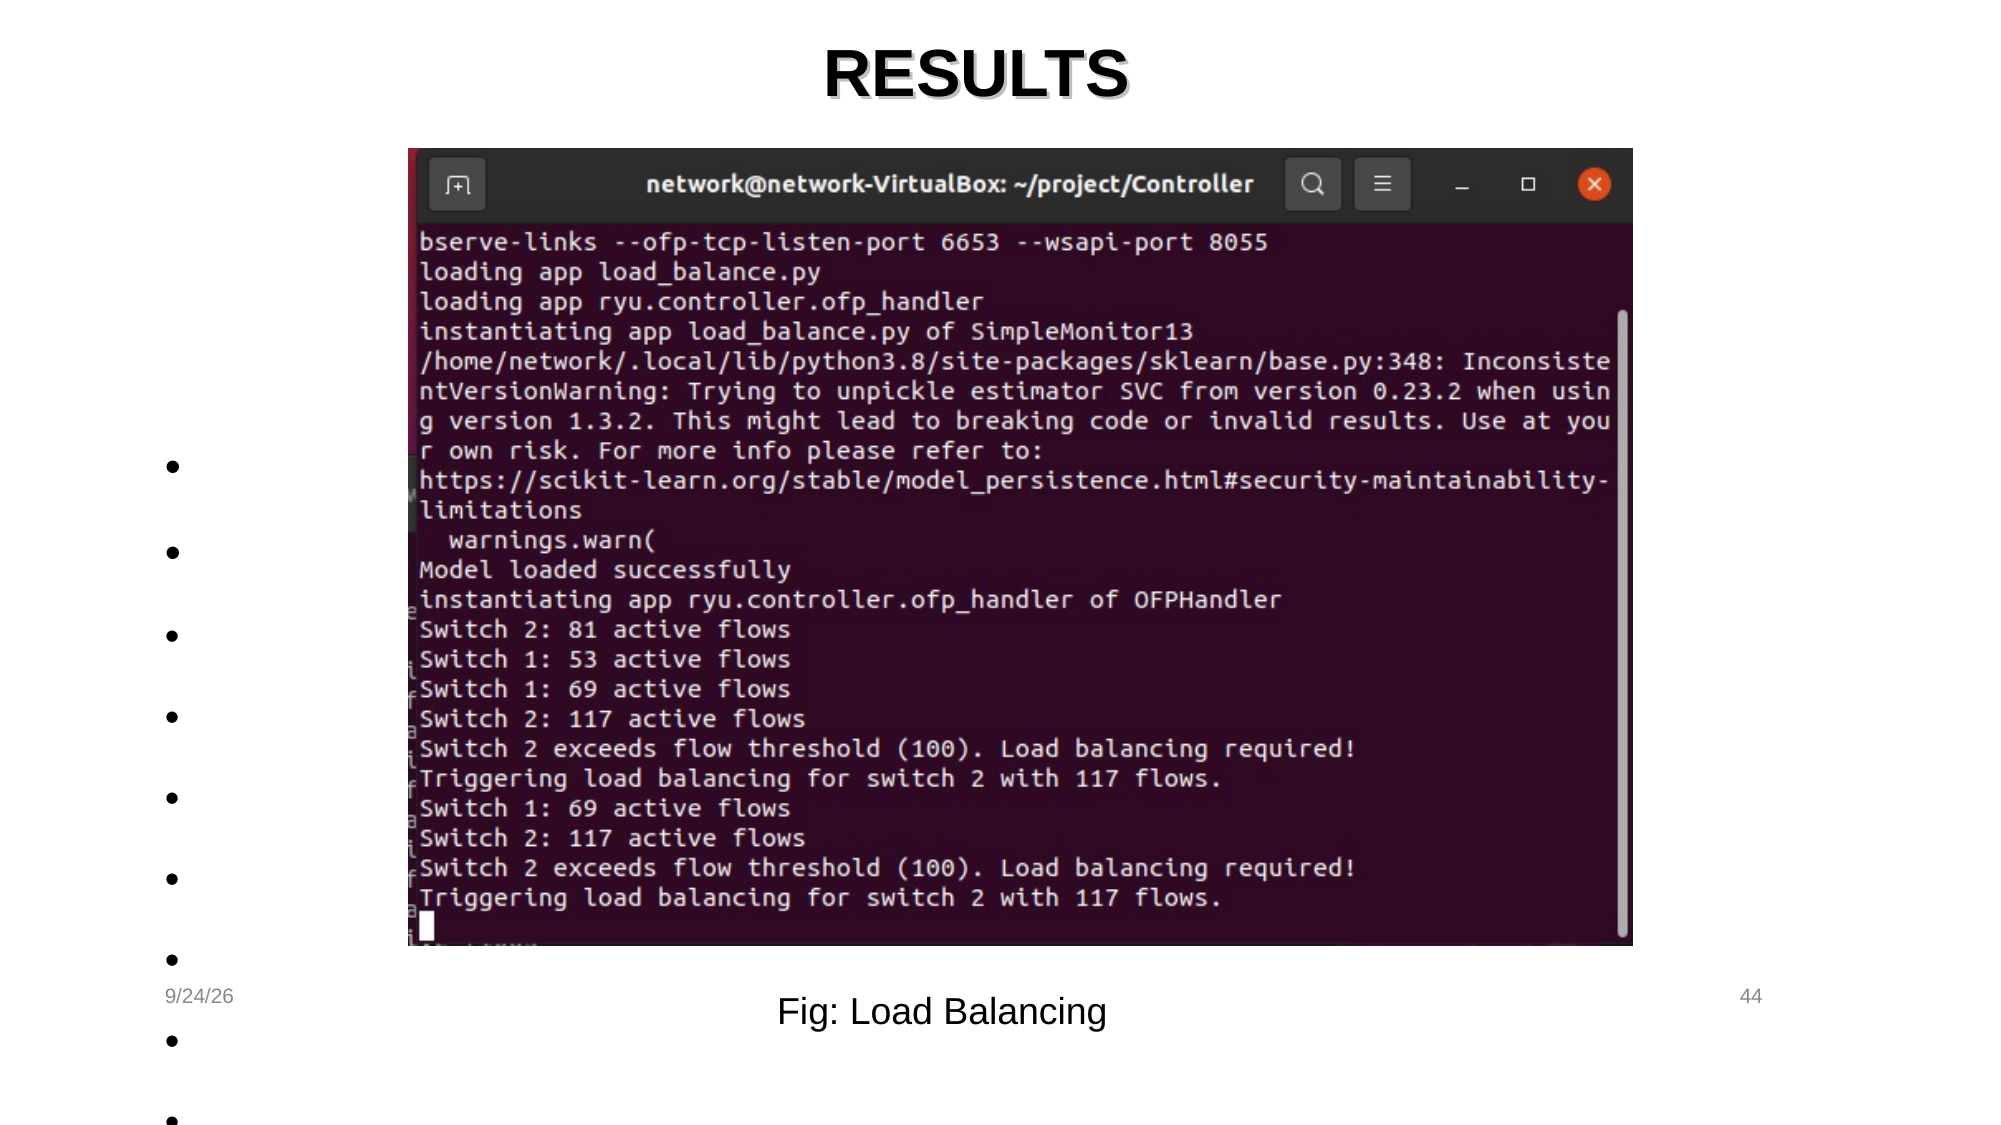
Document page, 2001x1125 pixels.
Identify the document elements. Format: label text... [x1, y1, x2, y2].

slide_number 45 [1724, 980, 1849, 1025]
slide_number December 27, 2024 [149, 980, 600, 1025]
title results [127, 0, 1827, 150]
list [149, 248, 1849, 980]
picture [408, 148, 1633, 946]
text_box Fig: Load Balancing [762, 979, 1126, 1042]
